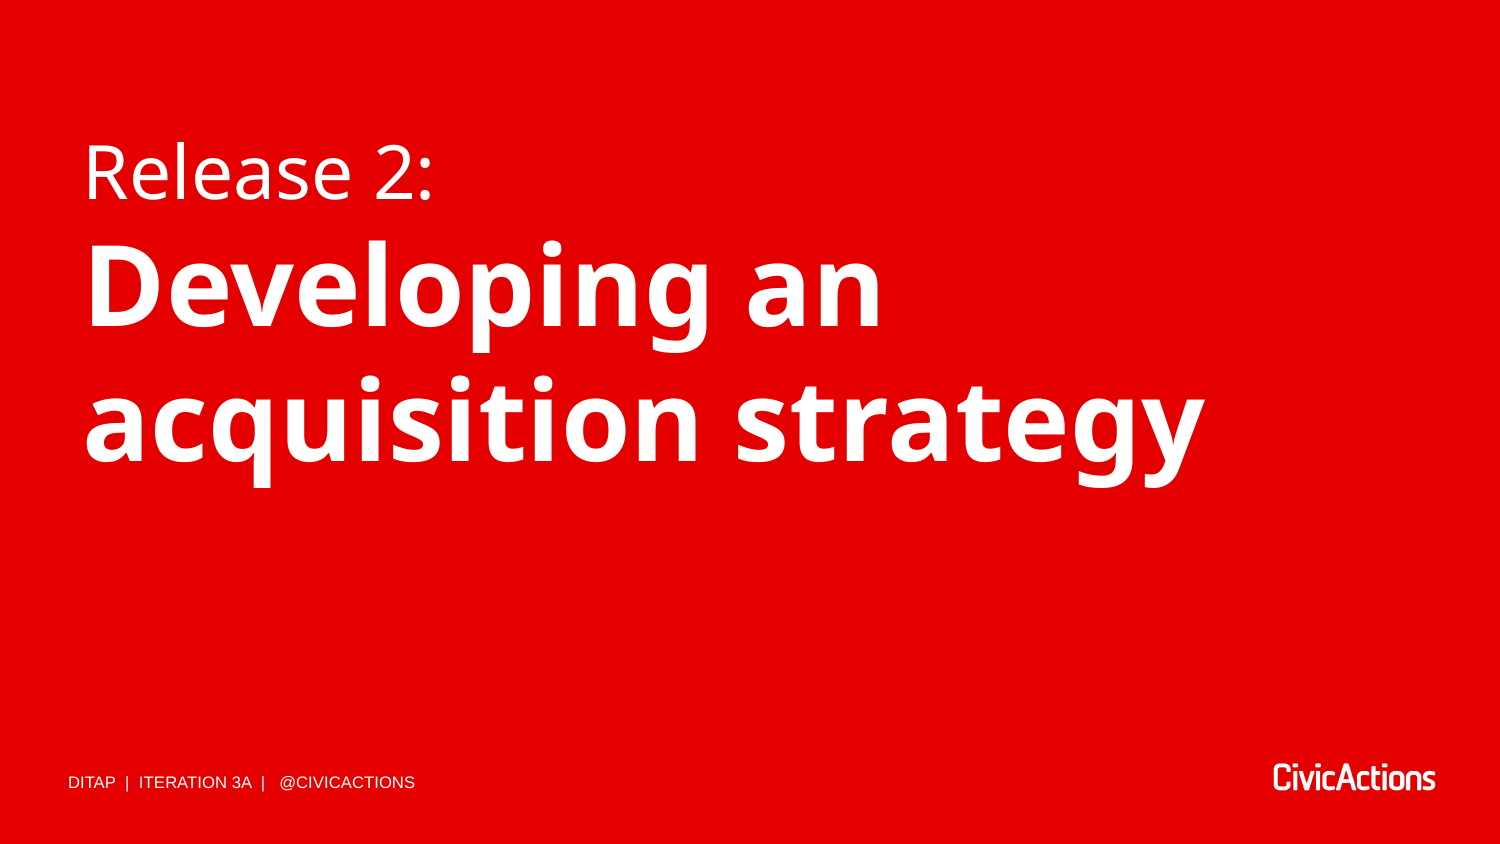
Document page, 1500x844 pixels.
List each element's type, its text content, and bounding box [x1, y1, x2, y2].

title Release 2: Developing an acquisition strategy [73, 114, 1354, 470]
picture [1271, 758, 1438, 795]
